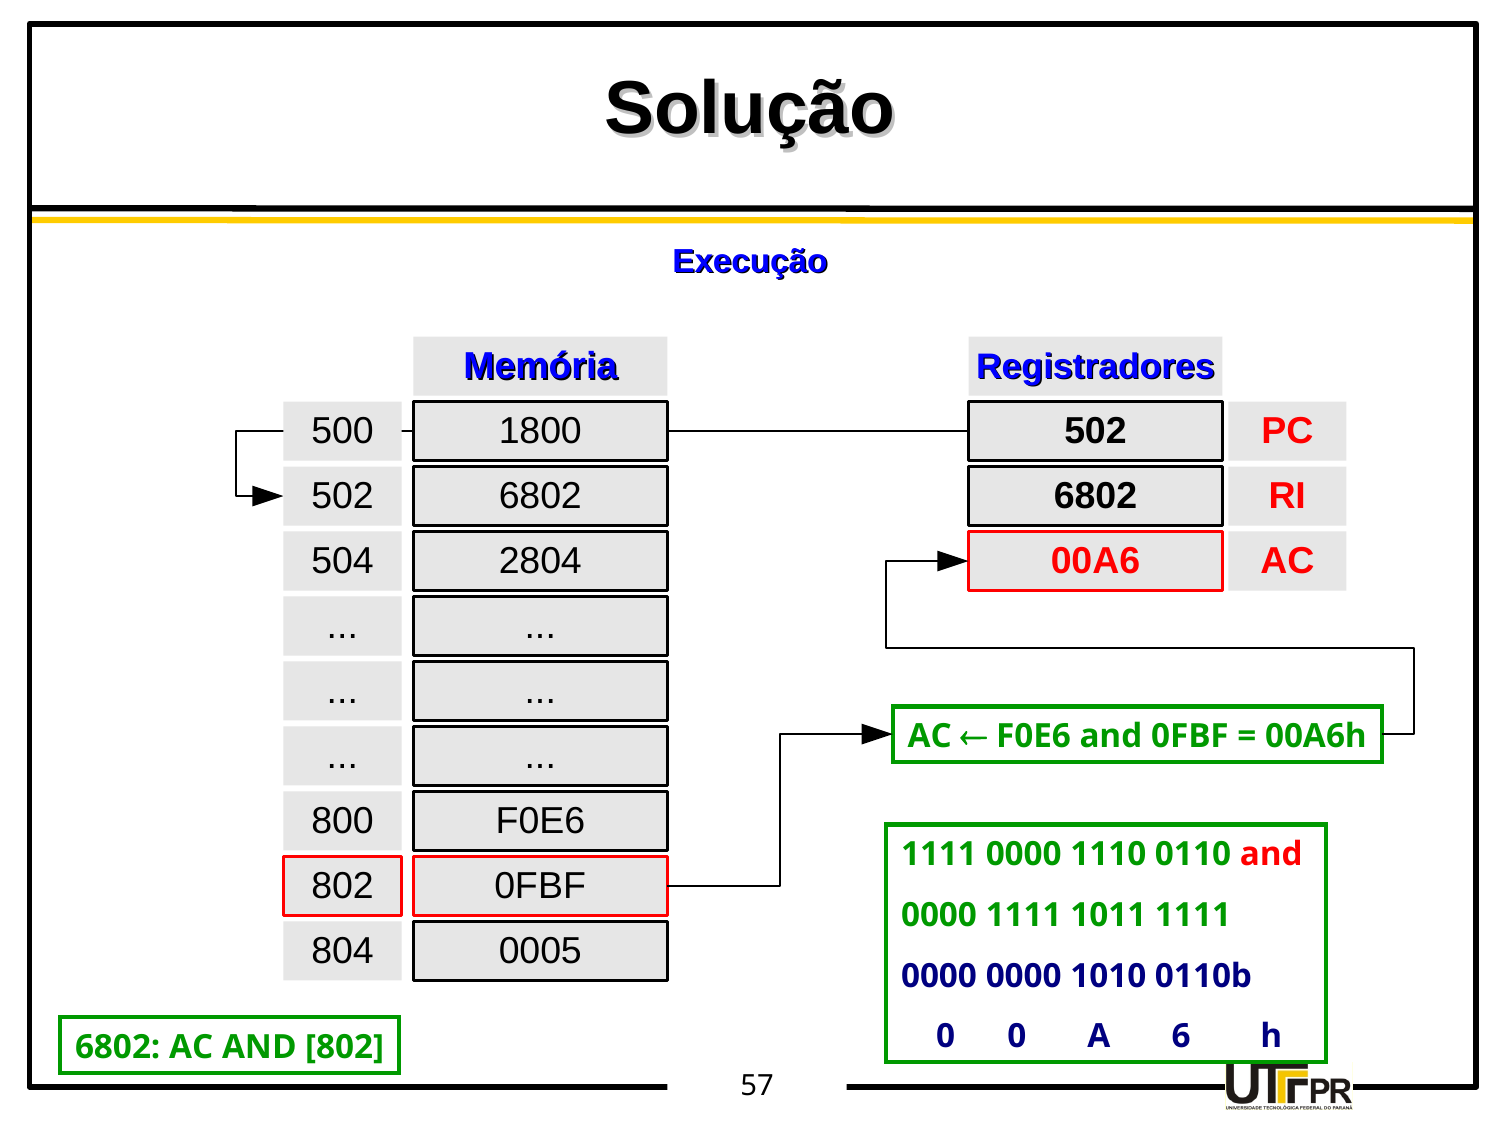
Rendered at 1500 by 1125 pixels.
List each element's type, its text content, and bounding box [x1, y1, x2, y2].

text_box 502 [968, 401, 1223, 461]
text_box 804 [283, 921, 402, 981]
text_box 6802 [968, 466, 1223, 526]
text_box 802 [283, 856, 402, 916]
text_box 500 [283, 401, 402, 461]
text_box 00A6 [968, 531, 1223, 591]
text_box 0FBF [413, 856, 668, 916]
picture [1225, 1062, 1353, 1110]
text_box ... [413, 726, 668, 786]
text_box ... [283, 726, 402, 786]
text_box 504 [283, 531, 402, 591]
text_box RI [1228, 466, 1347, 526]
text_box 502 [283, 466, 402, 526]
text_box 1800 [413, 401, 668, 461]
text_box F0E6 [413, 791, 668, 851]
title Solução [41, 65, 1459, 159]
text_box ... [413, 596, 668, 656]
text_box Registradores [968, 336, 1223, 396]
text_box 6802: AC AND [802] [60, 1017, 400, 1073]
text_box PC [1228, 401, 1347, 461]
text_box ... [413, 661, 668, 721]
text_box AC [1228, 531, 1347, 591]
text_box 1111 0000 1110 0110 and 0000 1111 1011 1111 0000 0000 1010 0110b 0 0 A 6 h [886, 824, 1327, 1063]
text_box ... [283, 661, 402, 721]
text_box Memória [413, 336, 668, 396]
text_box 0005 [413, 921, 668, 981]
text_box Execução [657, 231, 843, 287]
text_box 800 [283, 791, 402, 851]
text_box AC  F0E6 and 0FBF = 00A6h [892, 706, 1383, 762]
text_box ... [283, 596, 402, 656]
text_box 6802 [413, 466, 668, 526]
text_box 2804 [413, 531, 668, 591]
